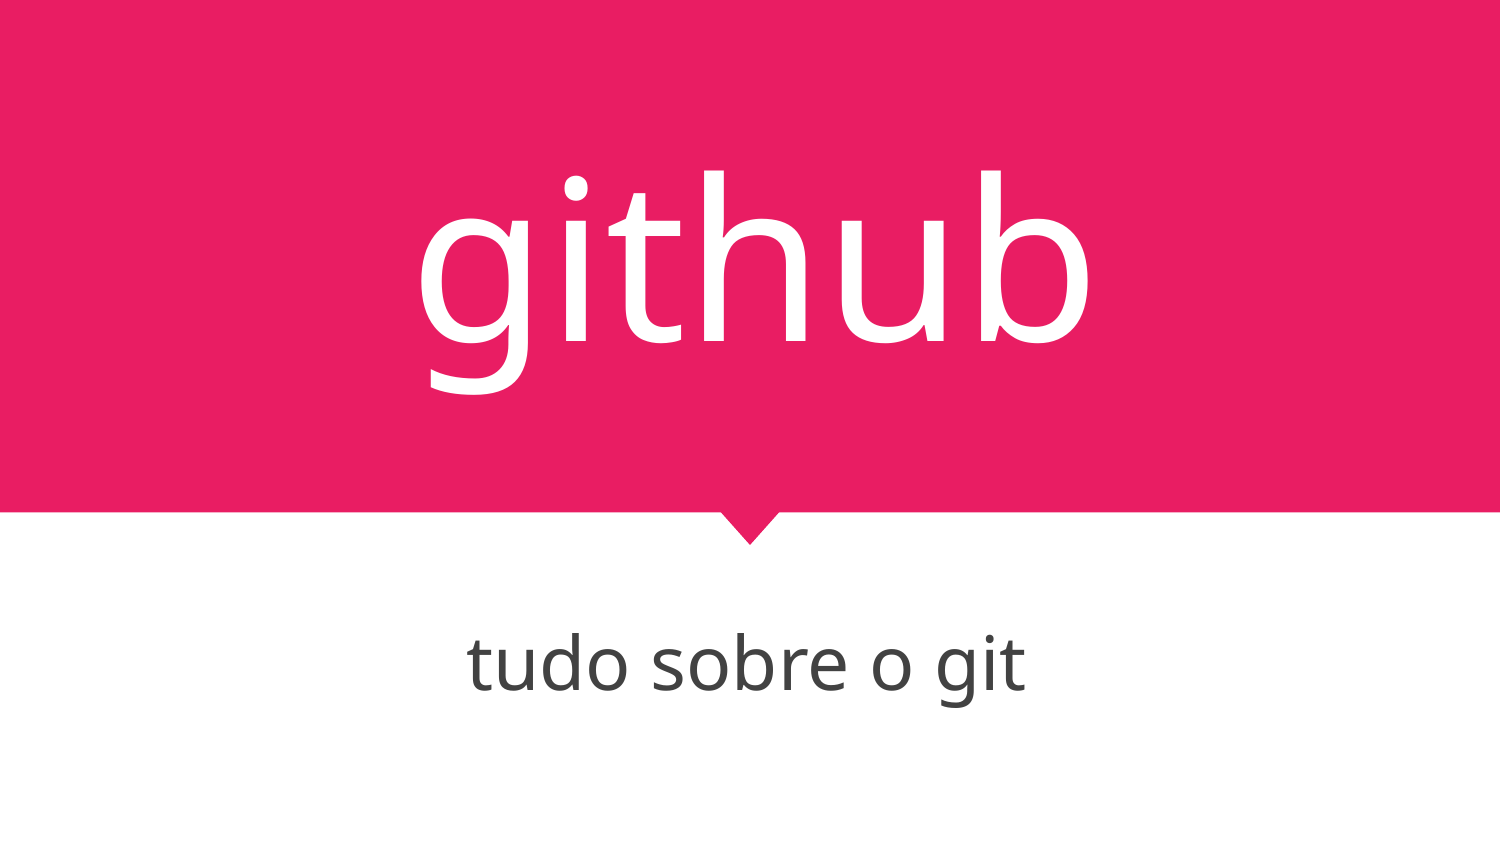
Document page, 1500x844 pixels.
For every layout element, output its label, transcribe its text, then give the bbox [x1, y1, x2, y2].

title github [84, 83, 1427, 422]
subtitle tudo sobre o git [67, 557, 1427, 765]
